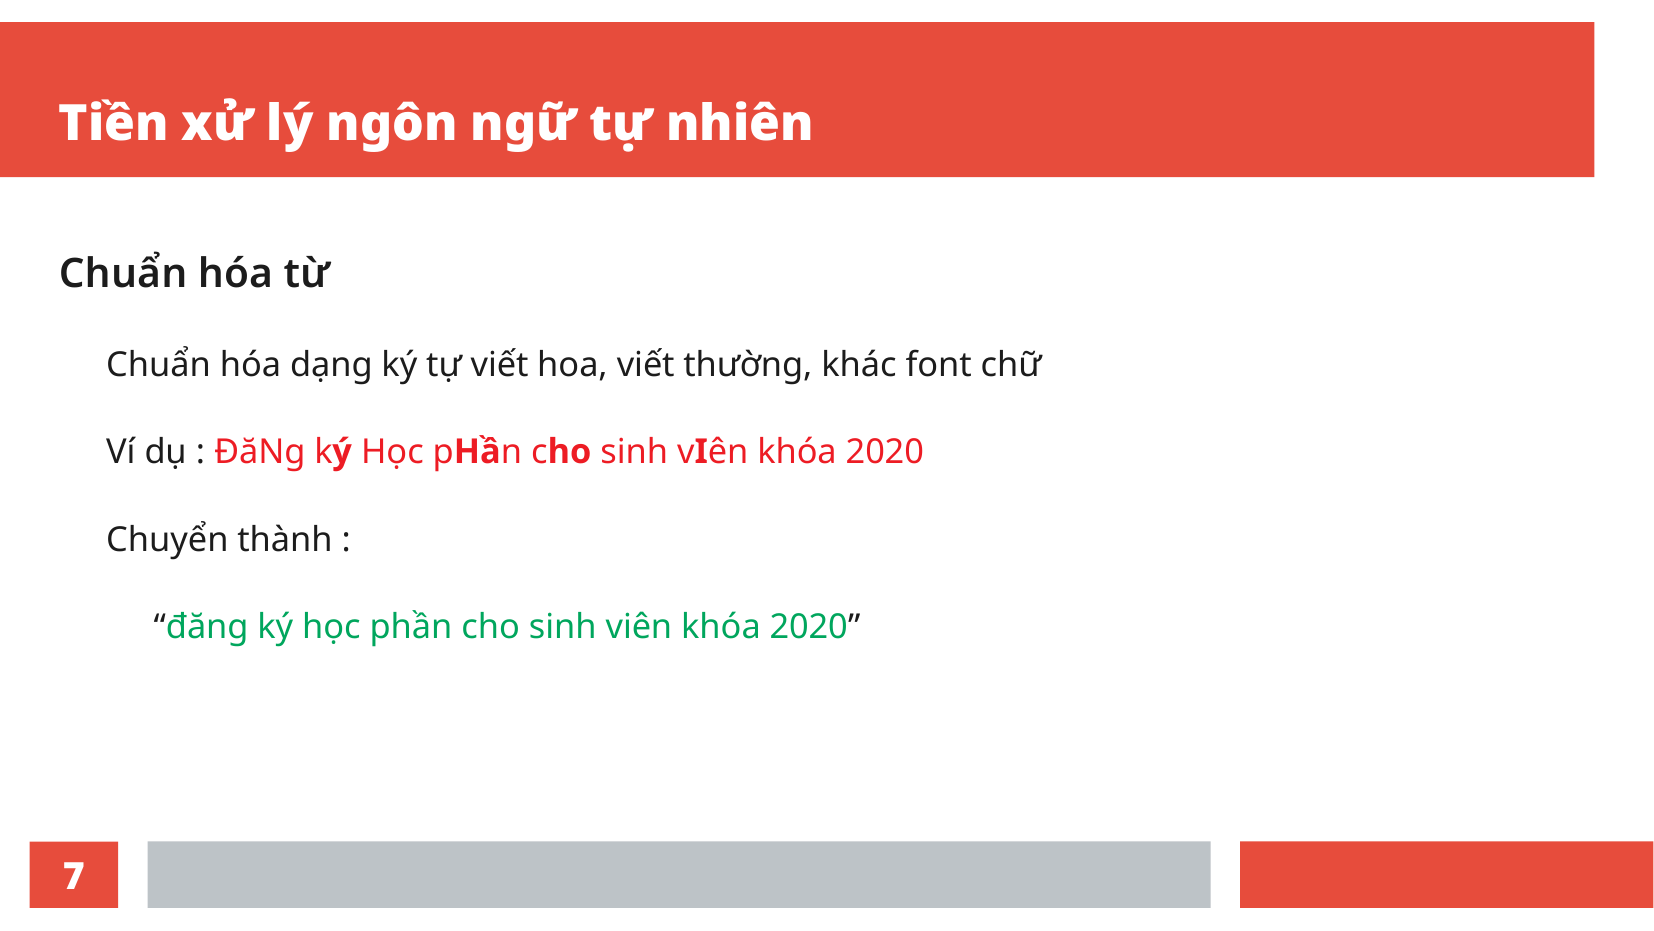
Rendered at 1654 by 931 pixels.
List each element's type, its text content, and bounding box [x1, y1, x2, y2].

list Chuẩn hóa từ Chuẩn hóa dạng ký tự viết hoa, viết thường, khác font chữ Ví dụ : ĐăNg ký Học pHần cho sinh vIên khóa 2020 Chuyển thành : “đăng ký học phần cho sinh viên khóa 2020” [59, 243, 1565, 820]
title Tiền xử lý ngôn ngữ tự nhiên [59, 44, 1595, 156]
